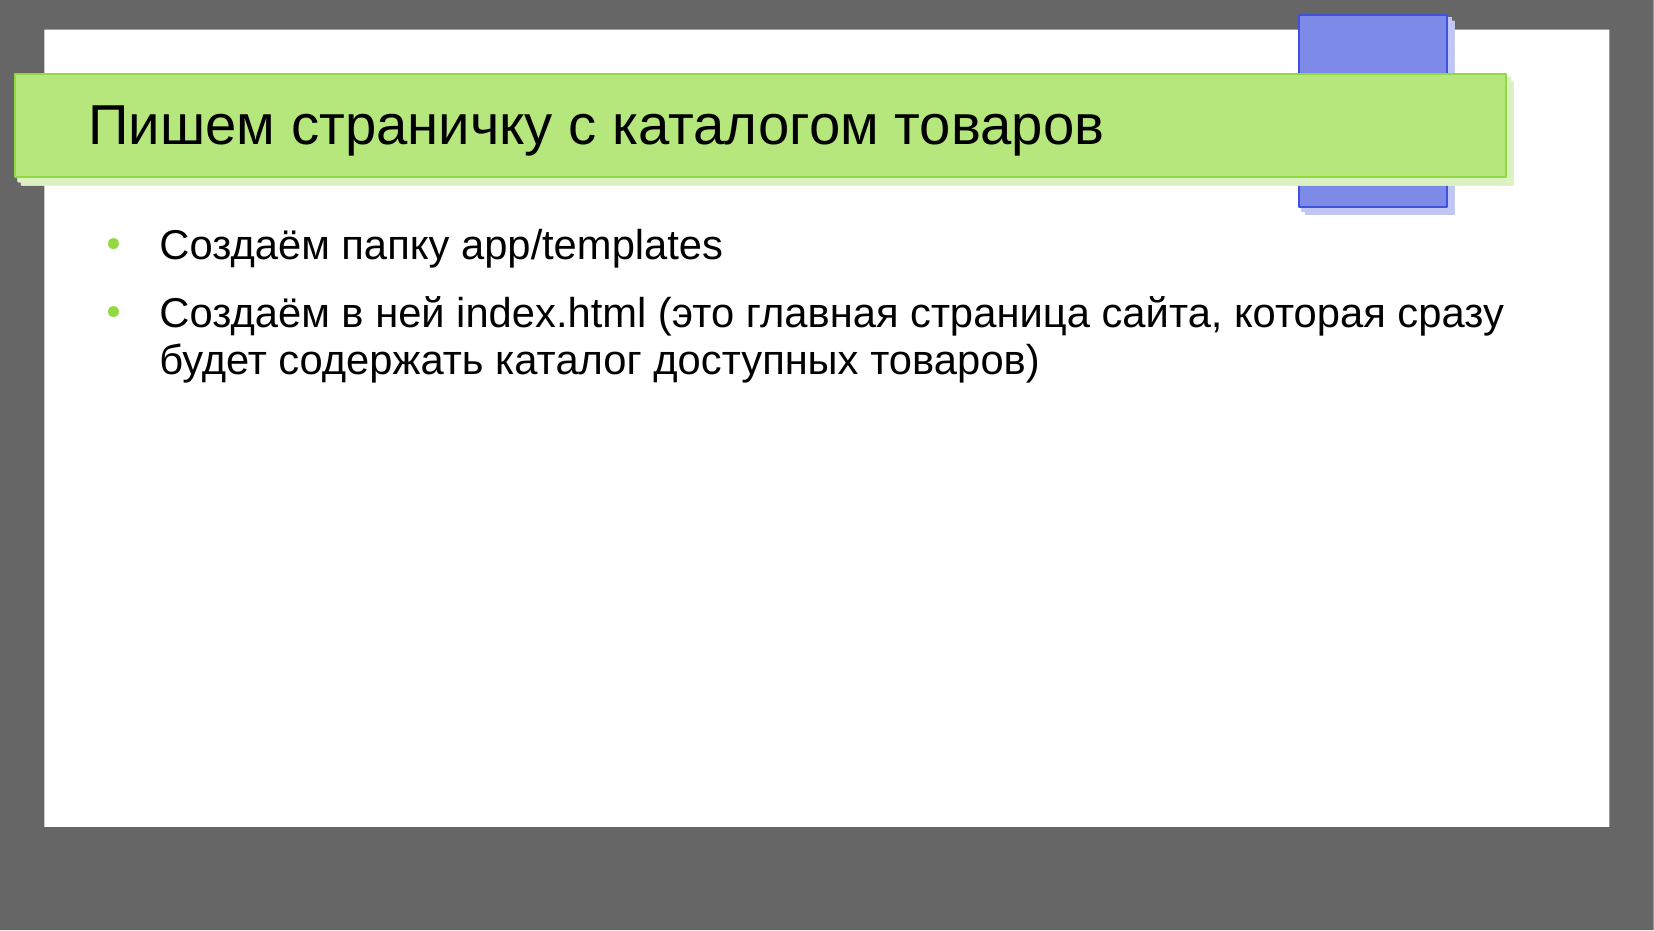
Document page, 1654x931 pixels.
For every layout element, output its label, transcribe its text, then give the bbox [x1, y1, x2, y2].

title Пишем страничку с каталогом товаров [88, 73, 1506, 178]
list Создаём папку app/templates Создаём в ней index.html (это главная страница сайта, которая сразу будет содержать каталог доступных товаров) [88, 221, 1565, 813]
